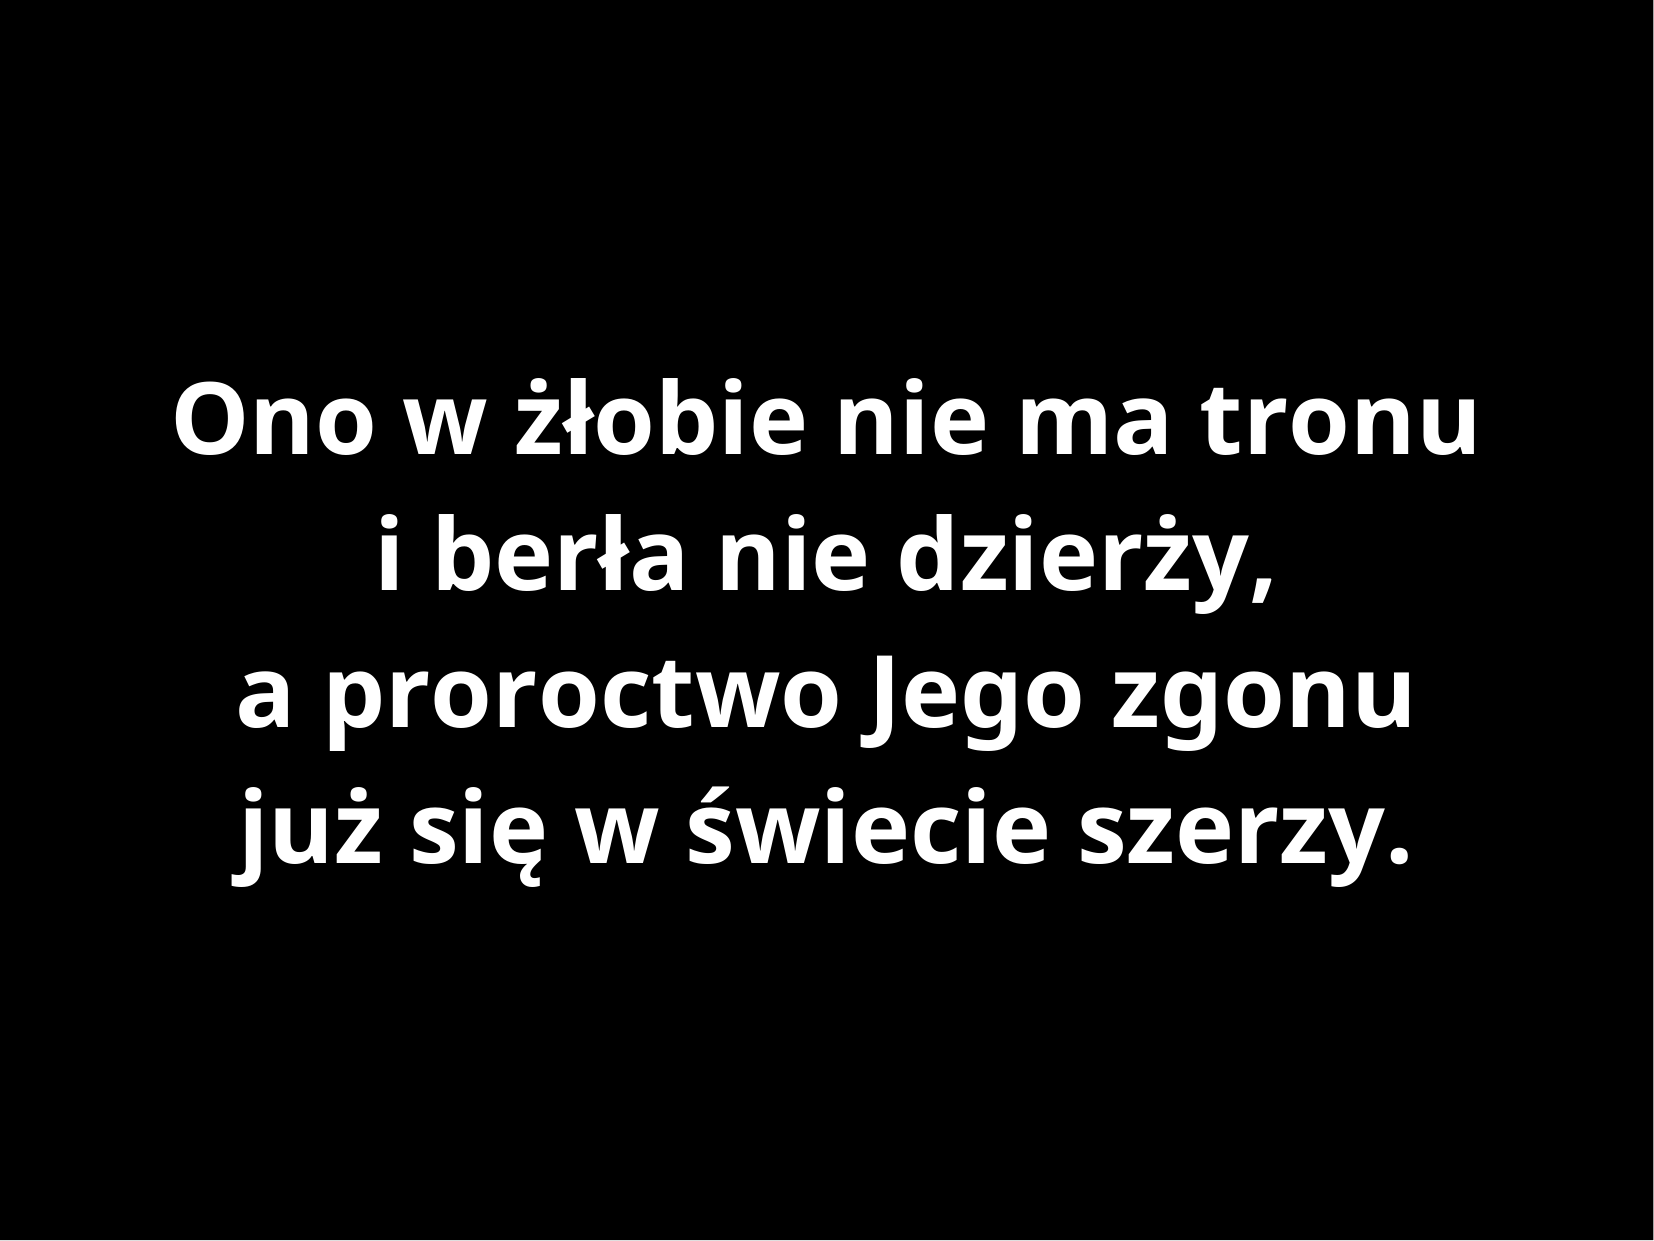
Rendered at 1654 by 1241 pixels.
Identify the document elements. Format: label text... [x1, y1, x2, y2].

title Ono w żłobie nie ma tronu i berła nie dzierży, a proroctwo Jego zgonu już się w świecie szerzy. [0, 0, 1654, 1241]
